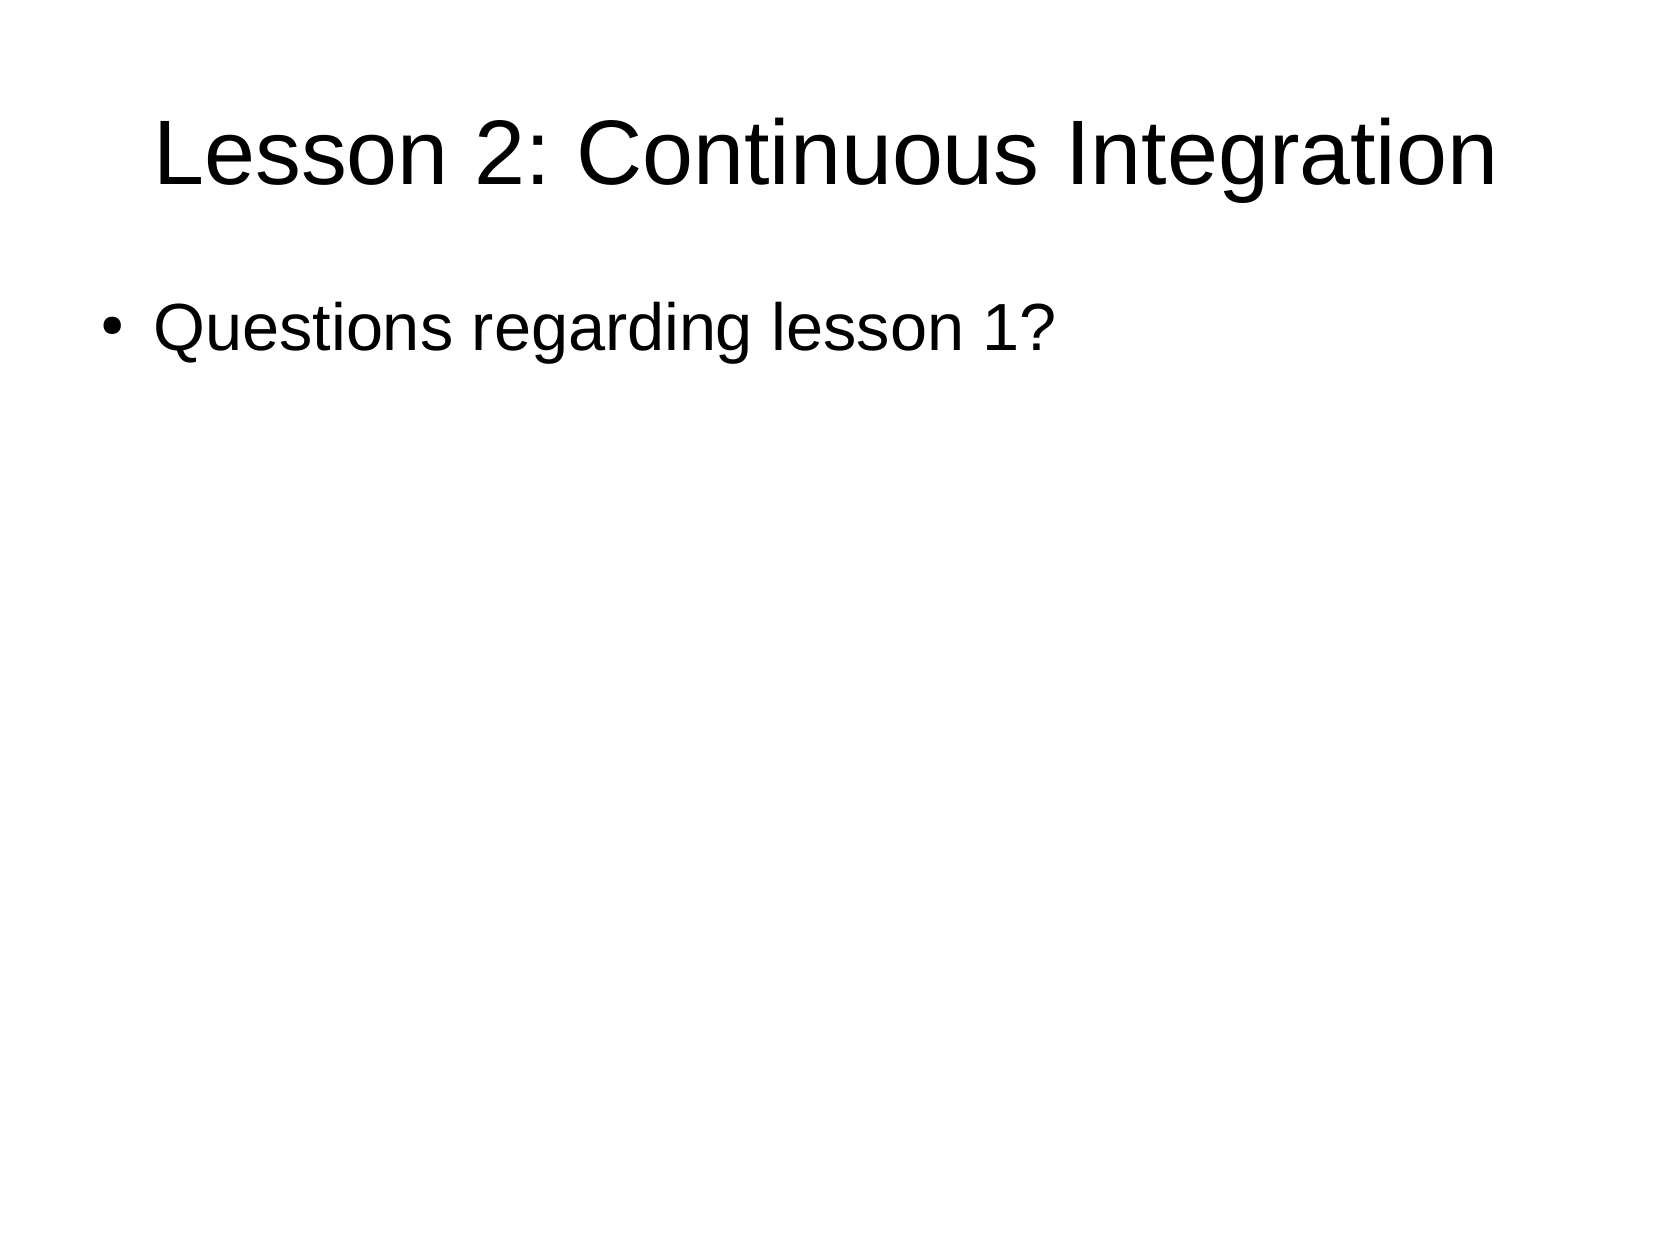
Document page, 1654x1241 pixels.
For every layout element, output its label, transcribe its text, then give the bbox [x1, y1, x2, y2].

list Questions regarding lesson 1? [82, 290, 1571, 1010]
title Lesson 2: Continuous Integration [82, 49, 1571, 257]
